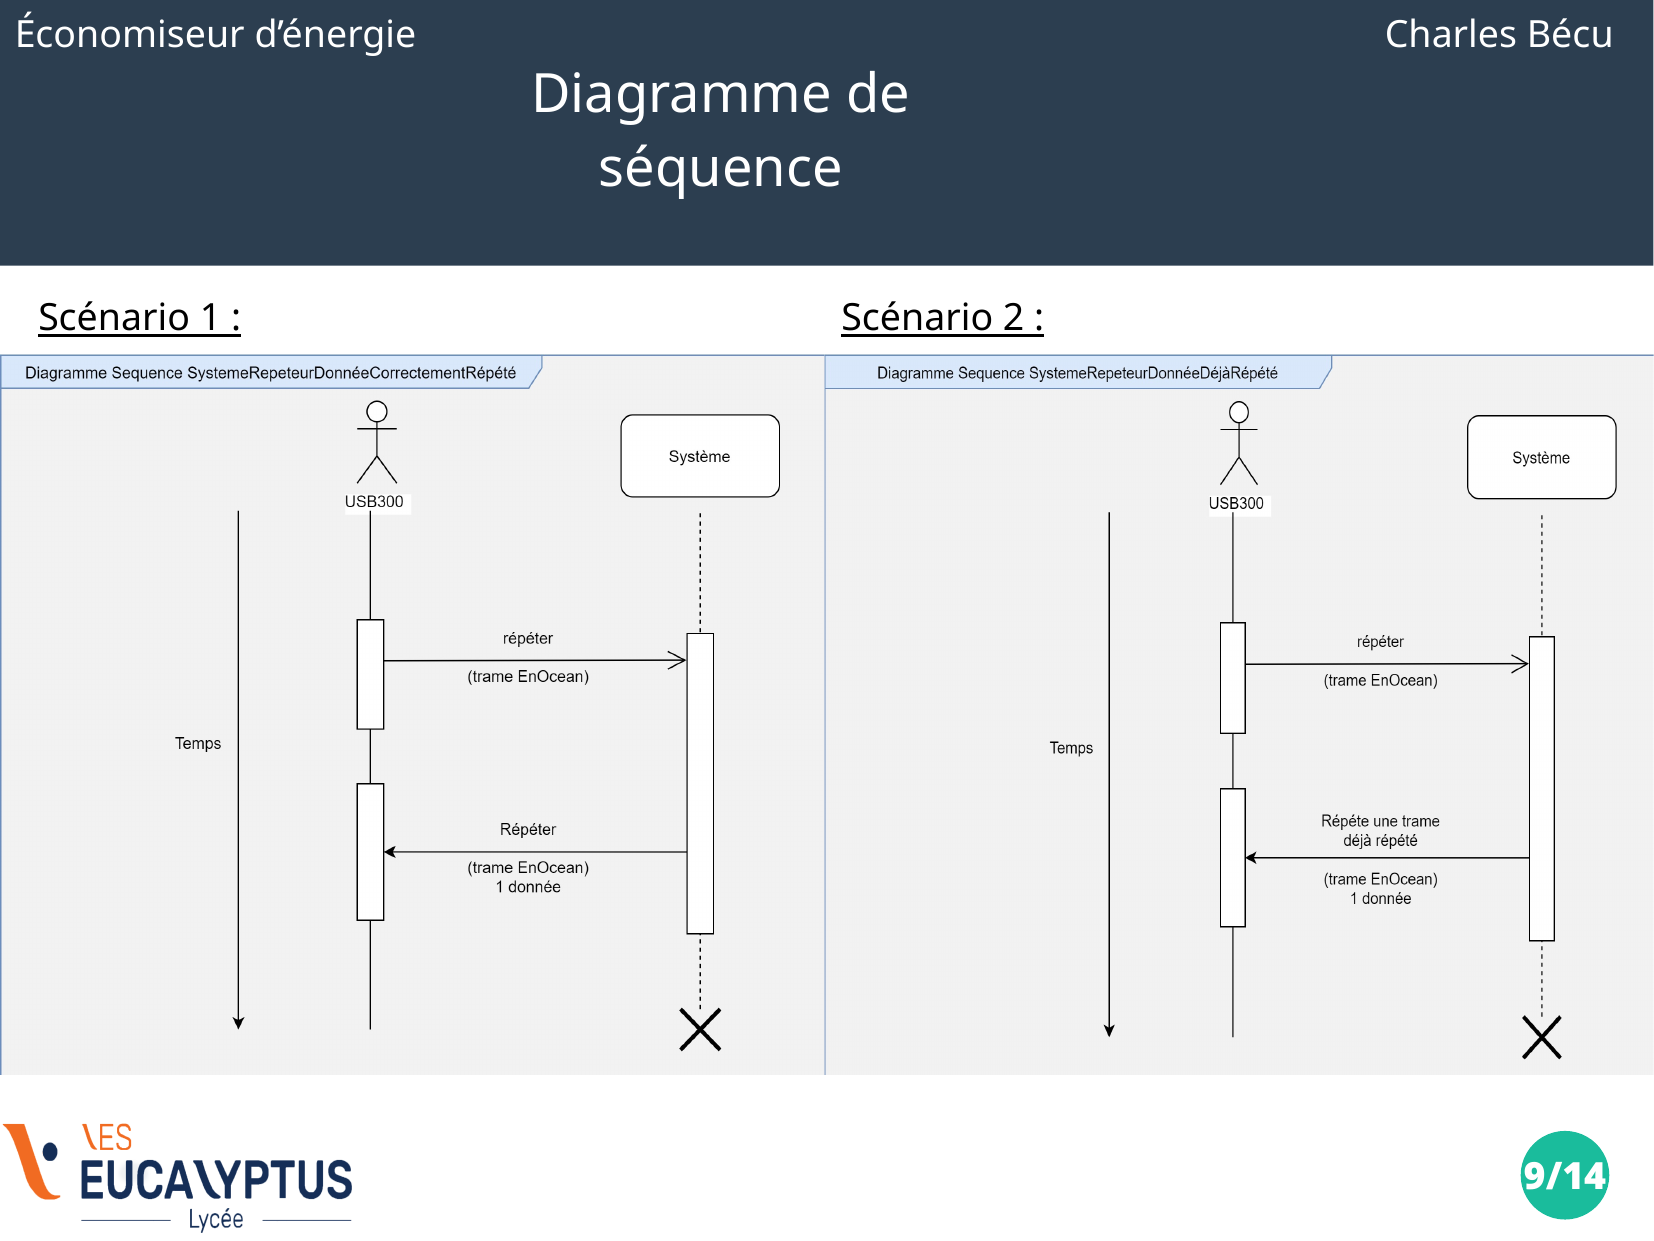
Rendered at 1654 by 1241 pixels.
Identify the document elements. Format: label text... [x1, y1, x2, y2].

text_box Charles Bécu [1370, 0, 1654, 110]
text_box Scénario 1 : [23, 283, 768, 346]
text_box Économiseur d’énergie [0, 0, 438, 110]
picture [0, 354, 1654, 1075]
picture [0, 1121, 355, 1236]
title Diagramme de séquence [531, 49, 1146, 207]
text_box Scénario 2 : [826, 283, 1571, 346]
